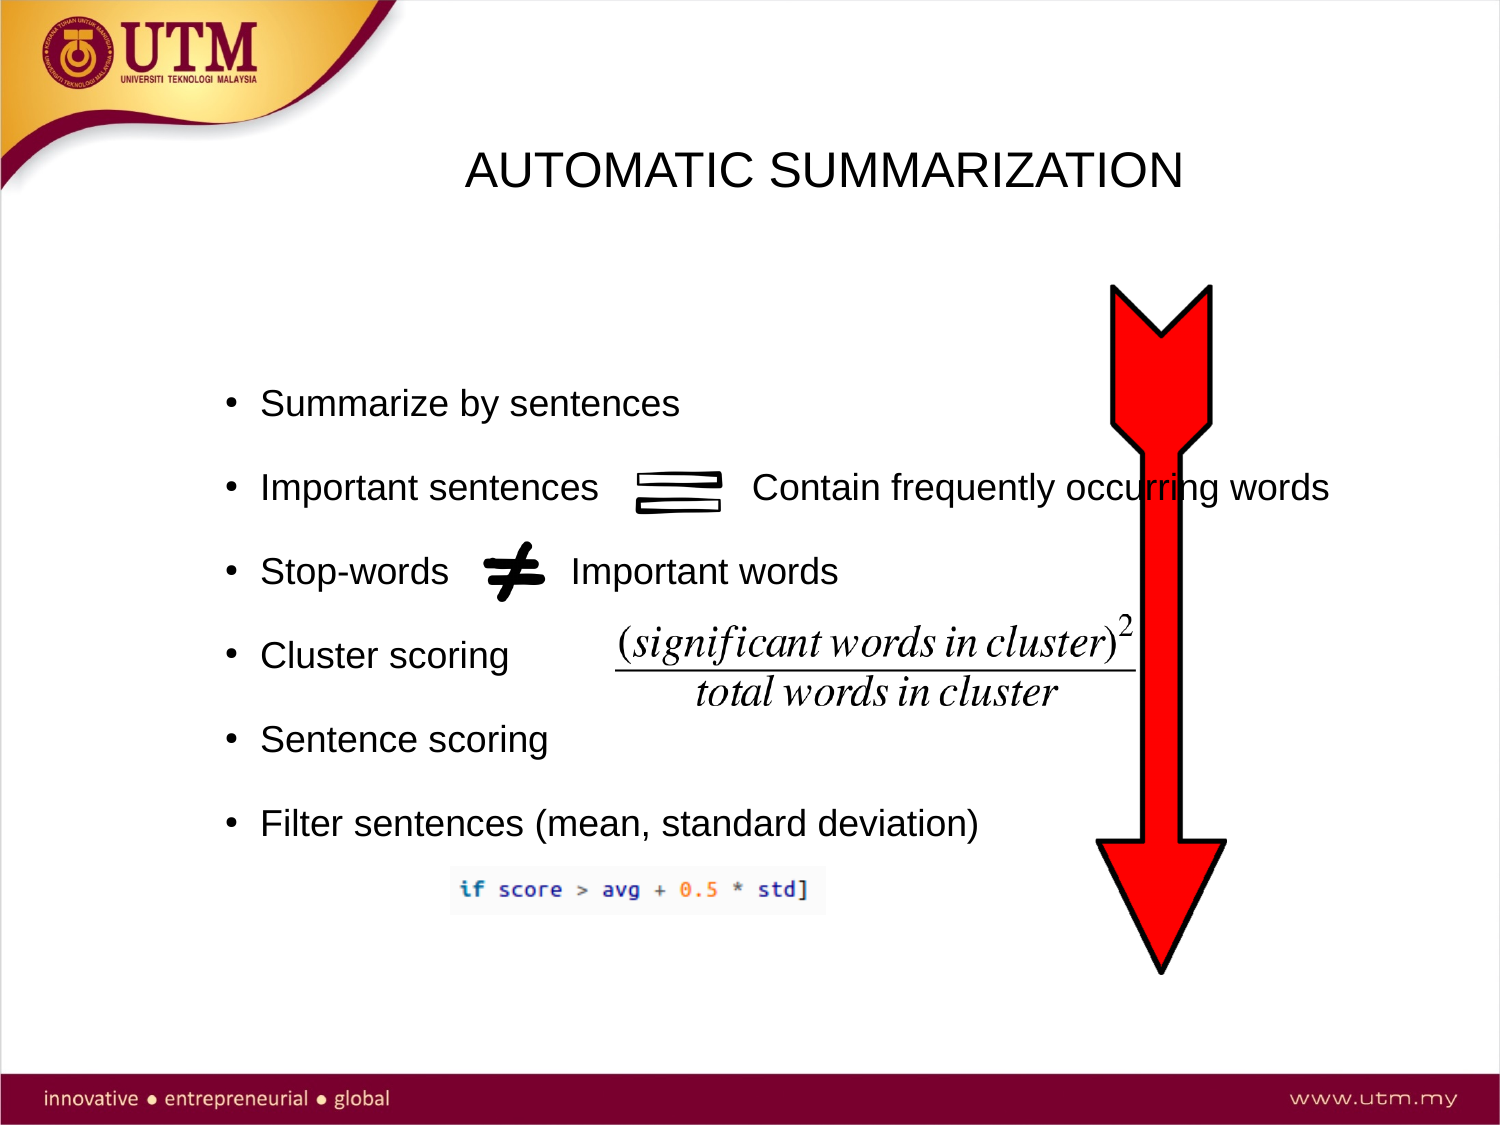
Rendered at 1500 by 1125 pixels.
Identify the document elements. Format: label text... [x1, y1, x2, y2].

text_box Summarize by sentences Important sentences Contain frequently occurring words Stop-words Important words Cluster scoring Sentence scoring Filter sentences (mean, standard deviation) [210, 375, 1351, 978]
text_box AUTOMATIC SUMMARIZATION [450, 135, 1216, 211]
picture [0, 0, 1500, 1125]
